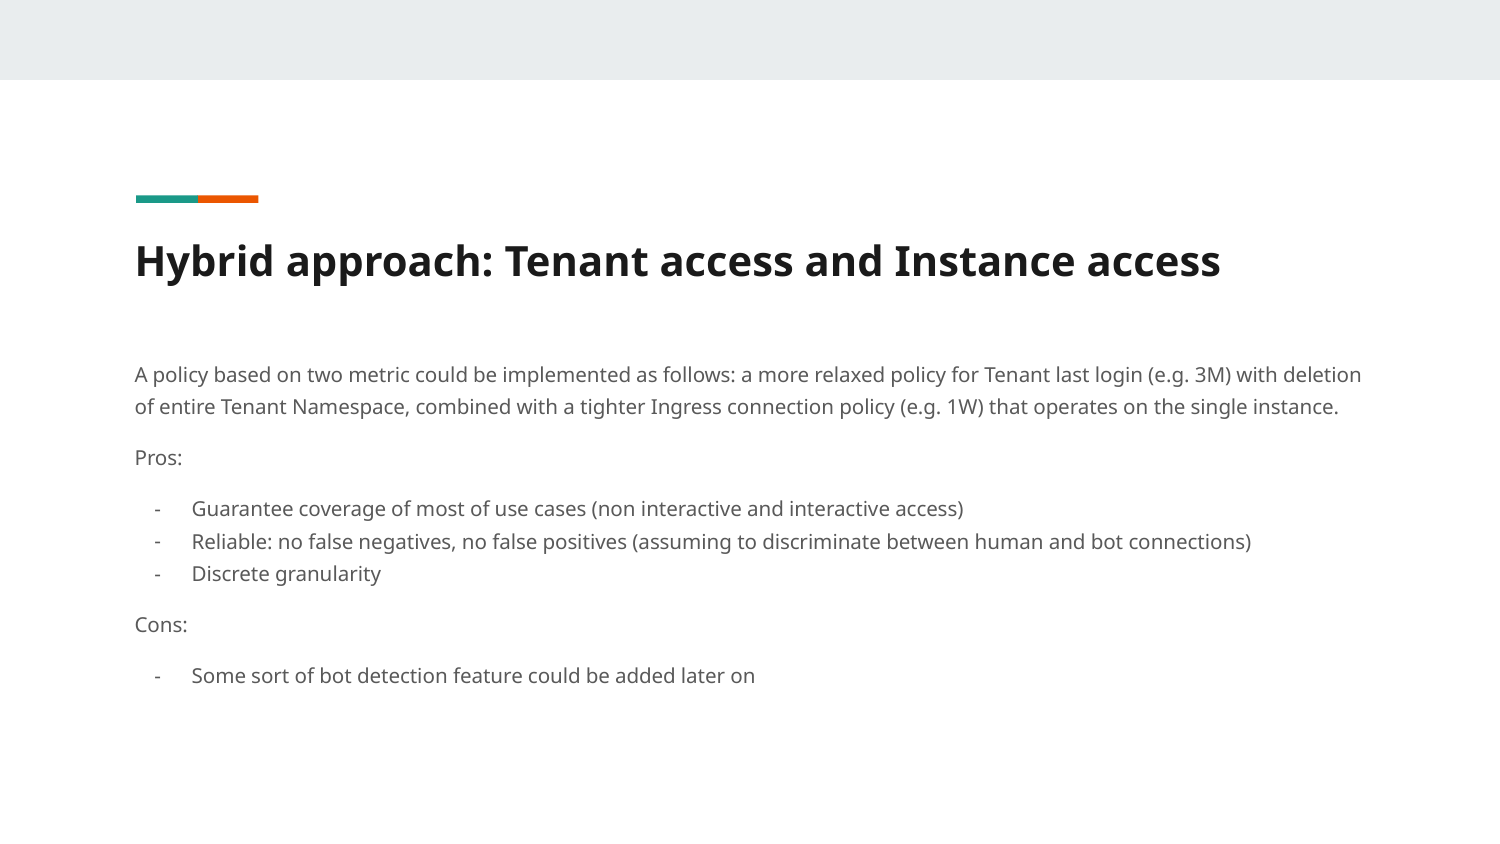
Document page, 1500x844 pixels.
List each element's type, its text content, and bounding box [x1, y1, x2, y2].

list A policy based on two metric could be implemented as follows: a more relaxed policy for Tenant last login (e.g. 3M) with deletion of entire Tenant Namespace, combined with a tighter Ingress connection policy (e.g. 1W) that operates on the single instance. Pros: Guarantee coverage of most of use cases (non interactive and interactive access) Reliable: no false negatives, no false positives (assuming to discriminate between human and bot connections) Discrete granularity Cons: Some sort of bot detection feature could be added later on [119, 341, 1381, 712]
title Hybrid approach: Tenant access and Instance access [119, 216, 1381, 305]
